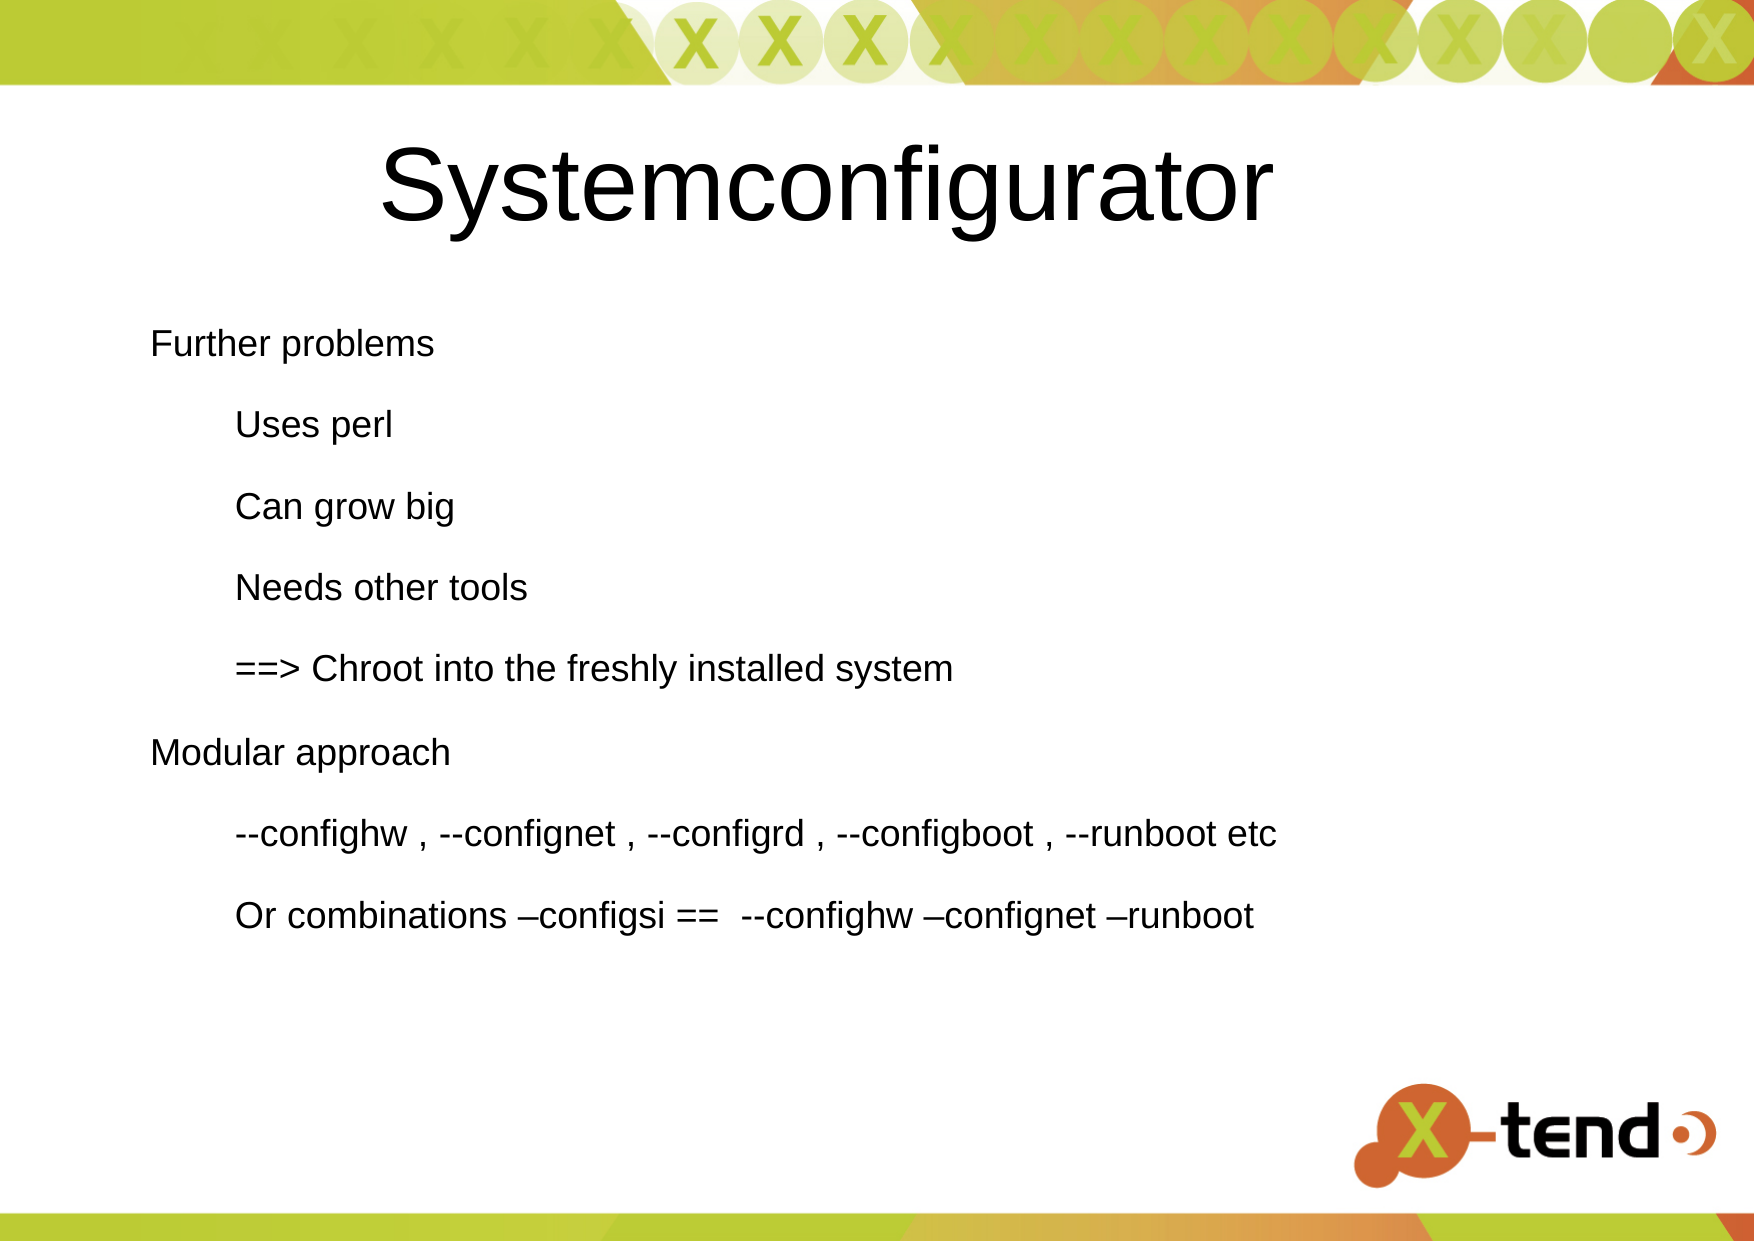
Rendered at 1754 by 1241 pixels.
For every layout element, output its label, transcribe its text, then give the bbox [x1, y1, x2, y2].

title Systemconfigurator [121, 49, 1534, 257]
list Further problems Uses perl Can grow big Needs other tools ==> Chroot into the freshly installed system Modular approach --confighw , --confignet , --configrd , --configboot , --runboot etc Or combinations –configsi == --confighw –confignet –runboot [149, 300, 1531, 1082]
picture [0, 0, 1754, 1241]
